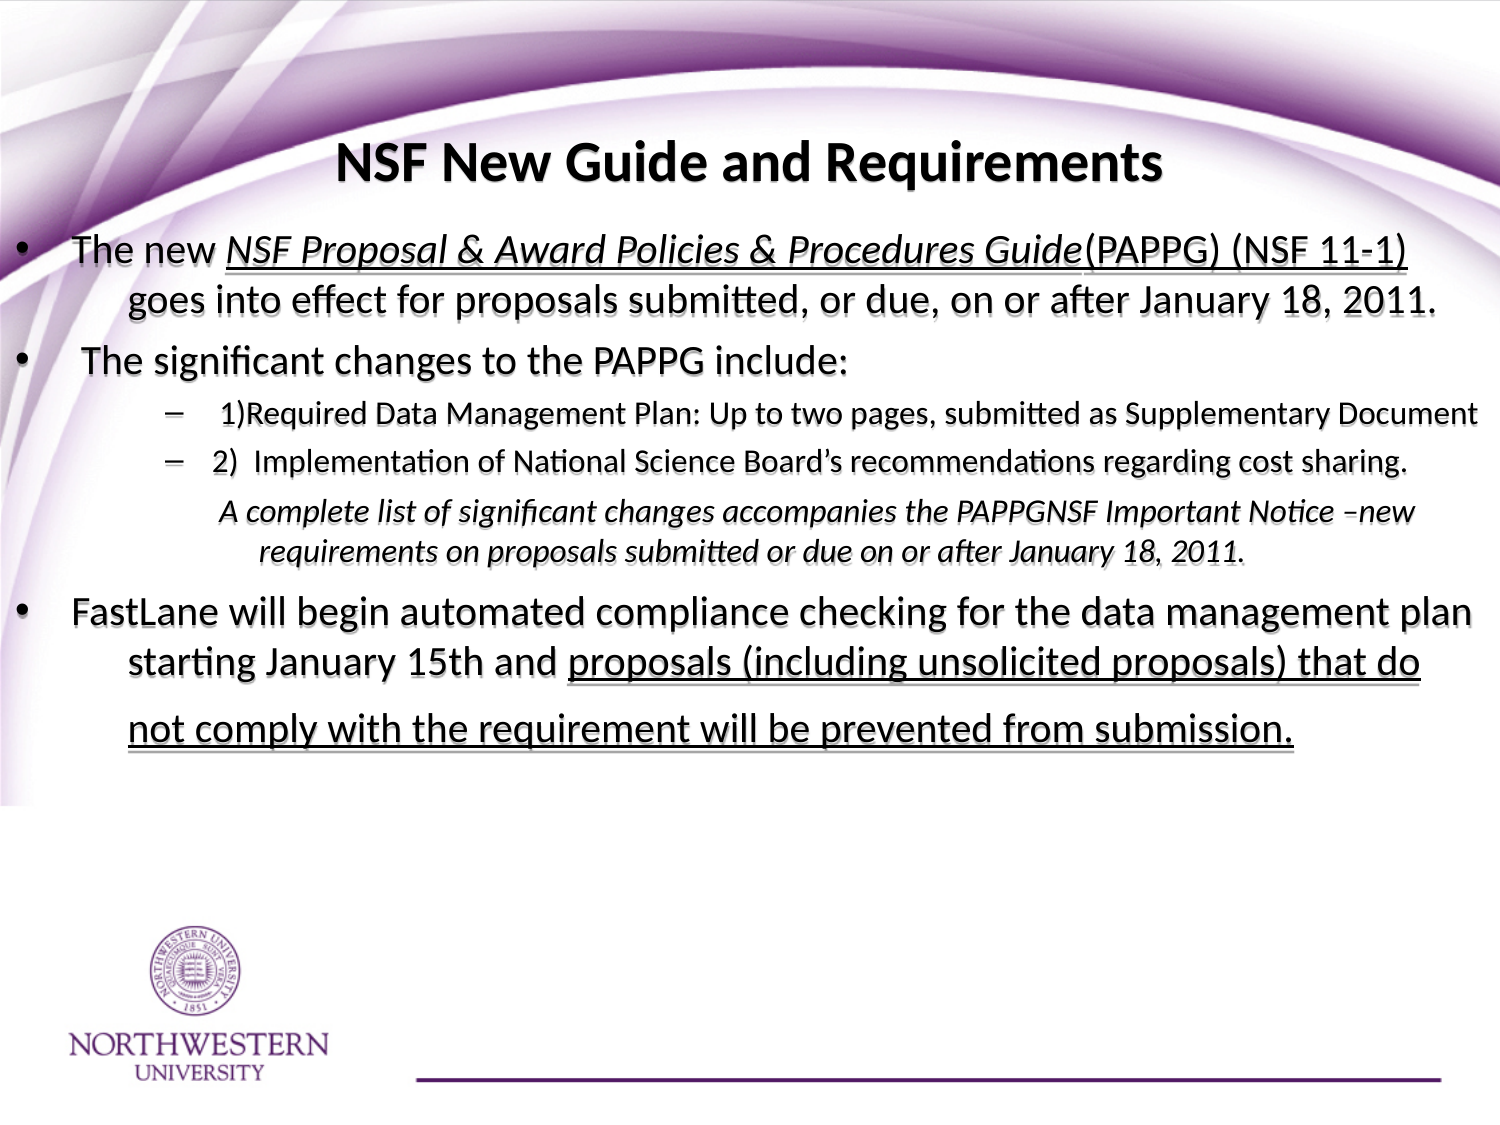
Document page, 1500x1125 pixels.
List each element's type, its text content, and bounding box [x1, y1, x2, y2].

list The new NSF Proposal & Award Policies & Procedures Guide (PAPPG) (NSF 11-1) goes into effect for proposals submitted, or due, on or after January 18, 2011. The significant changes to the PAPPG include: 1)Required Data Management Plan: Up to two pages, submitted as Supplementary Document 2) Implementation of National Science Board’s recommendations regarding cost sharing. A complete list of significant changes accompanies the PAPPGNSF Important Notice –new requirements on proposals submitted or due on or after January 18, 2011. FastLane will begin automated compliance checking for the data management plan starting January 15th and proposals (including unsolicited proposals) that do not comply with the requirement will be prevented from submission. [0, 214, 1500, 1017]
title NSF New Guide and Requirements [75, 101, 1426, 214]
